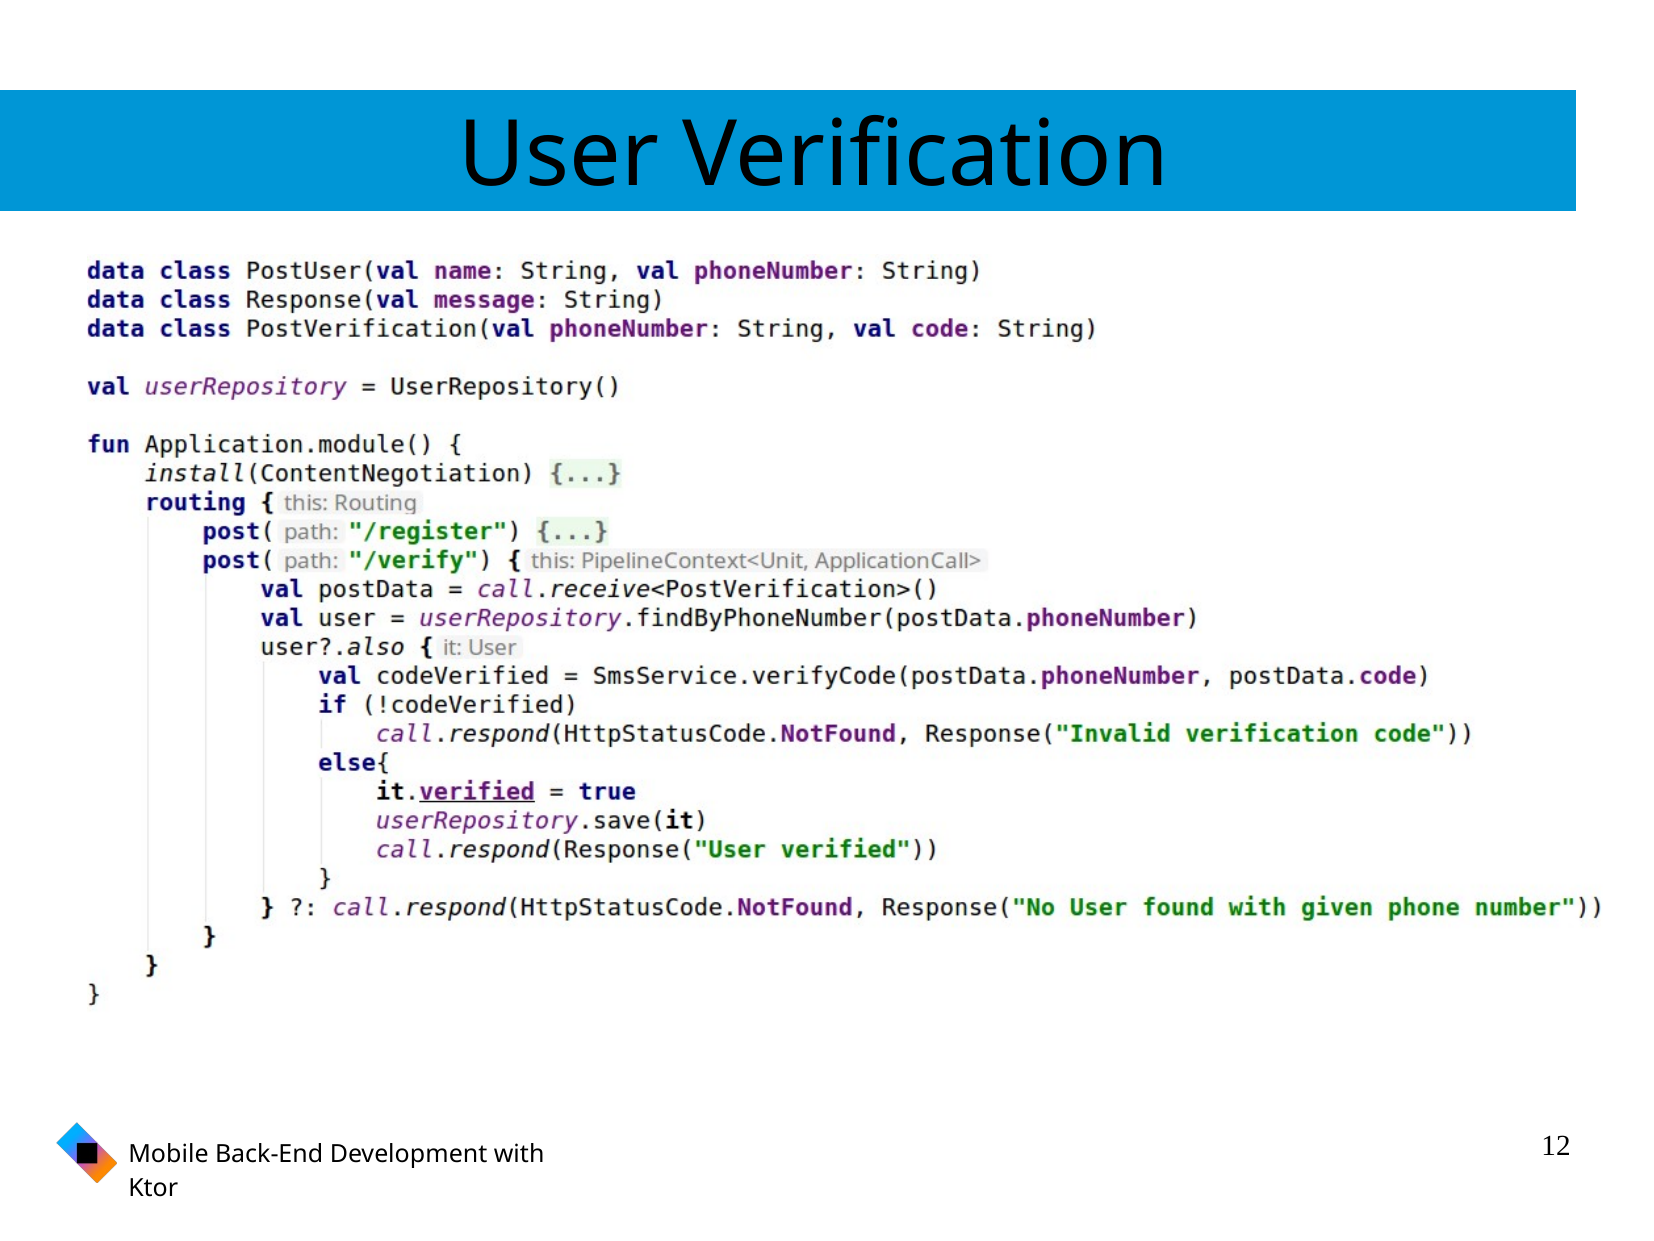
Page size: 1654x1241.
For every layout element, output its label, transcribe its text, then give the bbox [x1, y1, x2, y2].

picture [87, 254, 1606, 1022]
text_box Mobile Back-End Development with Ktor [113, 1128, 597, 1174]
title User Verification [82, 90, 1546, 211]
picture [56, 1122, 117, 1183]
text_box [1546, 90, 1576, 211]
text_box [0, 90, 82, 211]
